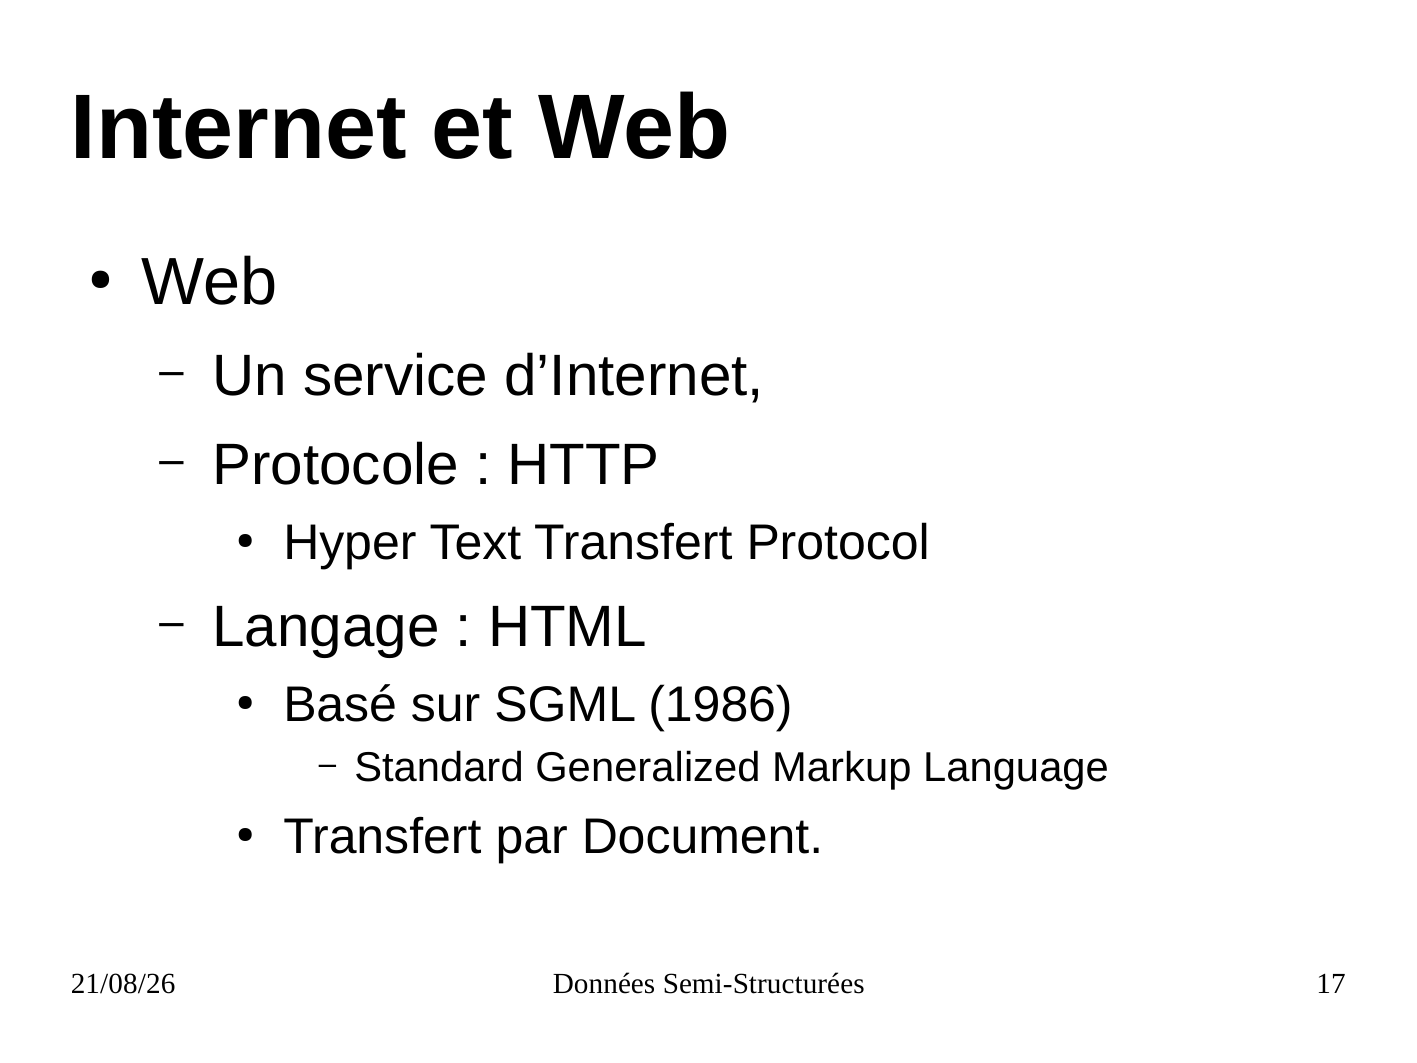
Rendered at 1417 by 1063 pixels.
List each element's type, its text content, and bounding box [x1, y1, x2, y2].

title Internet et Web [70, 42, 1346, 212]
list Web Un service d’Internet, Protocole : HTTP Hyper Text Transfert Protocol Langage : HTML Basé sur SGML (1986) Standard Generalized Markup Language Transfert par Document. [70, 244, 1346, 925]
